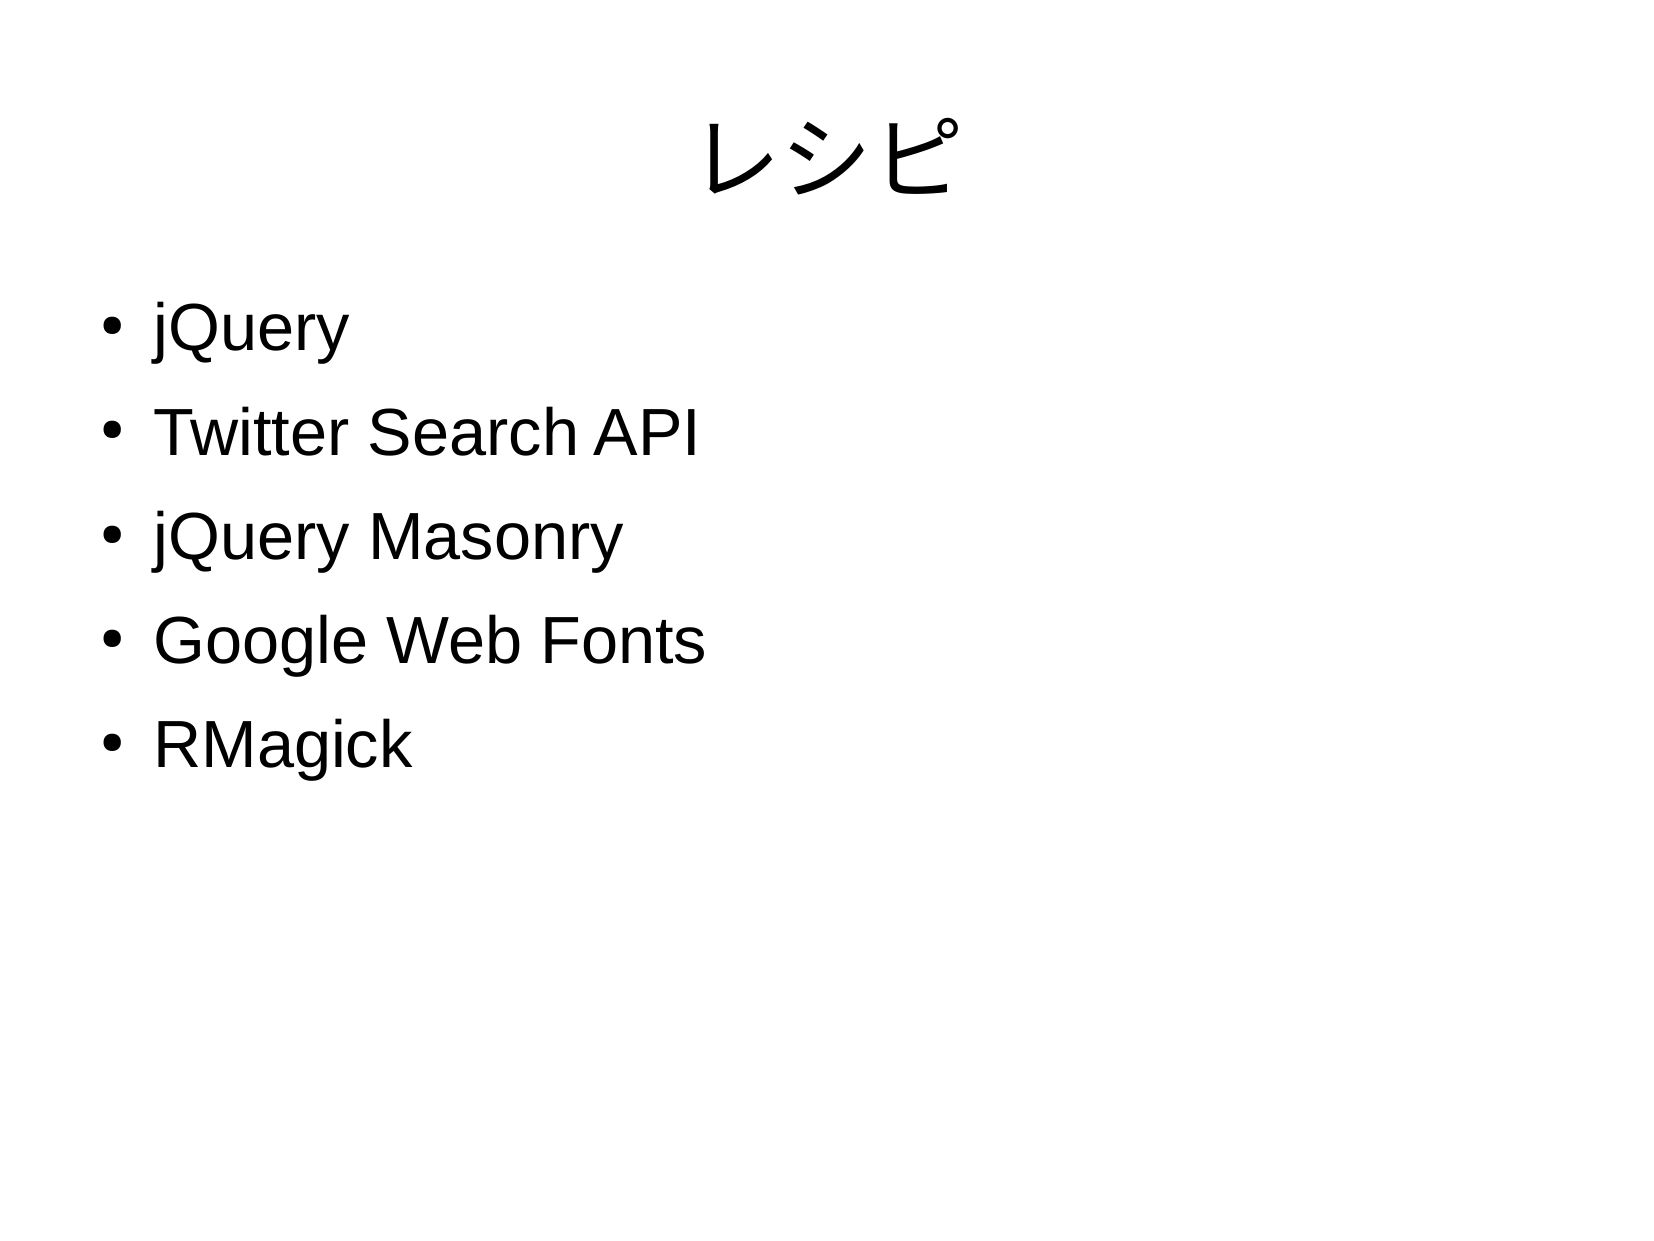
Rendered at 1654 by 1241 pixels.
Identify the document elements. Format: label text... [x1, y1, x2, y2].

list jQuery Twitter Search API jQuery Masonry Google Web Fonts RMagick [82, 290, 1571, 1109]
title レシピ [82, 49, 1571, 257]
